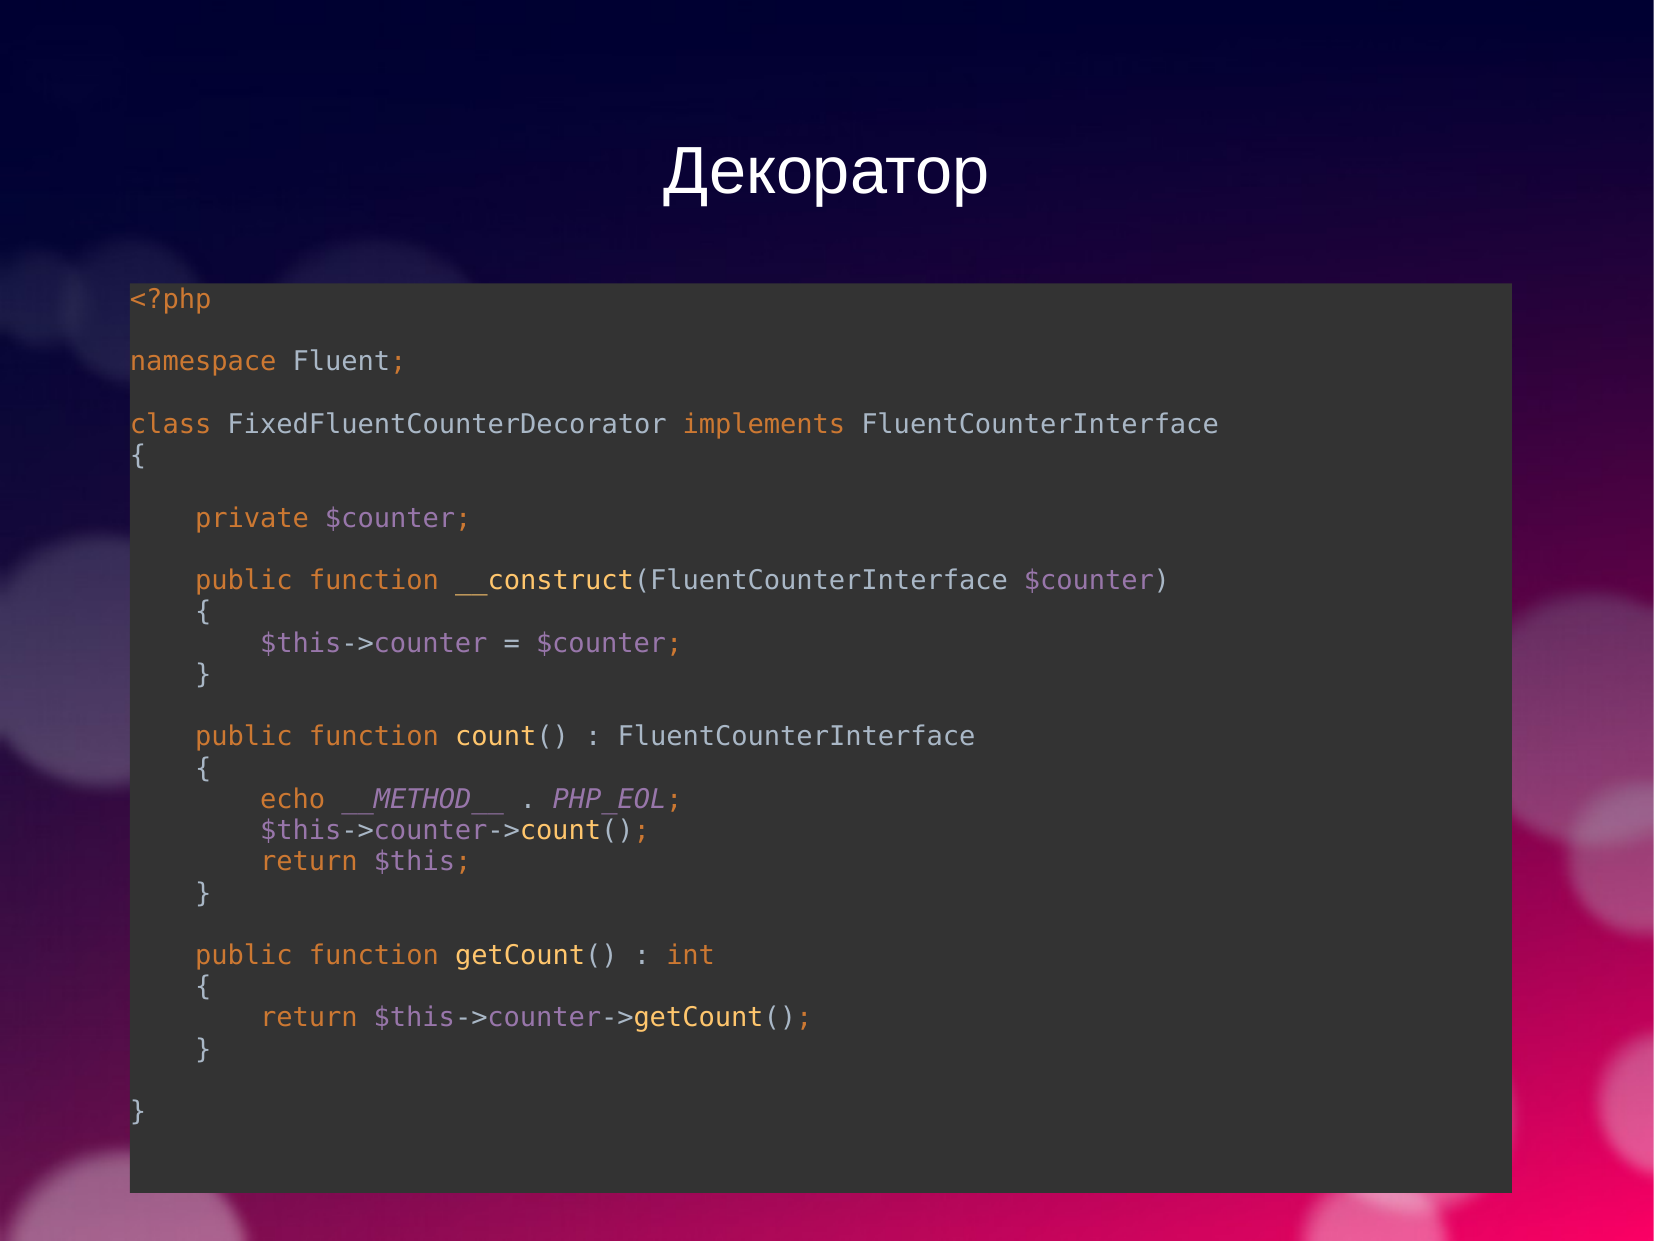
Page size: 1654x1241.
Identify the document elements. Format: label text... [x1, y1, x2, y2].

title Декоратор [82, 67, 1571, 275]
list <?php namespace Fluent; class FixedFluentCounterDecorator implements FluentCounterInterface { private $counter; public function __construct(FluentCounterInterface $counter) { $this->counter = $counter; } public function count() : FluentCounterInterface { echo __METHOD__ . PHP_EOL; $this->counter->count(); return $this; } public function getCount() : int { return $this->counter->getCount(); } } [129, 283, 1512, 1193]
picture [0, 0, 1654, 1241]
